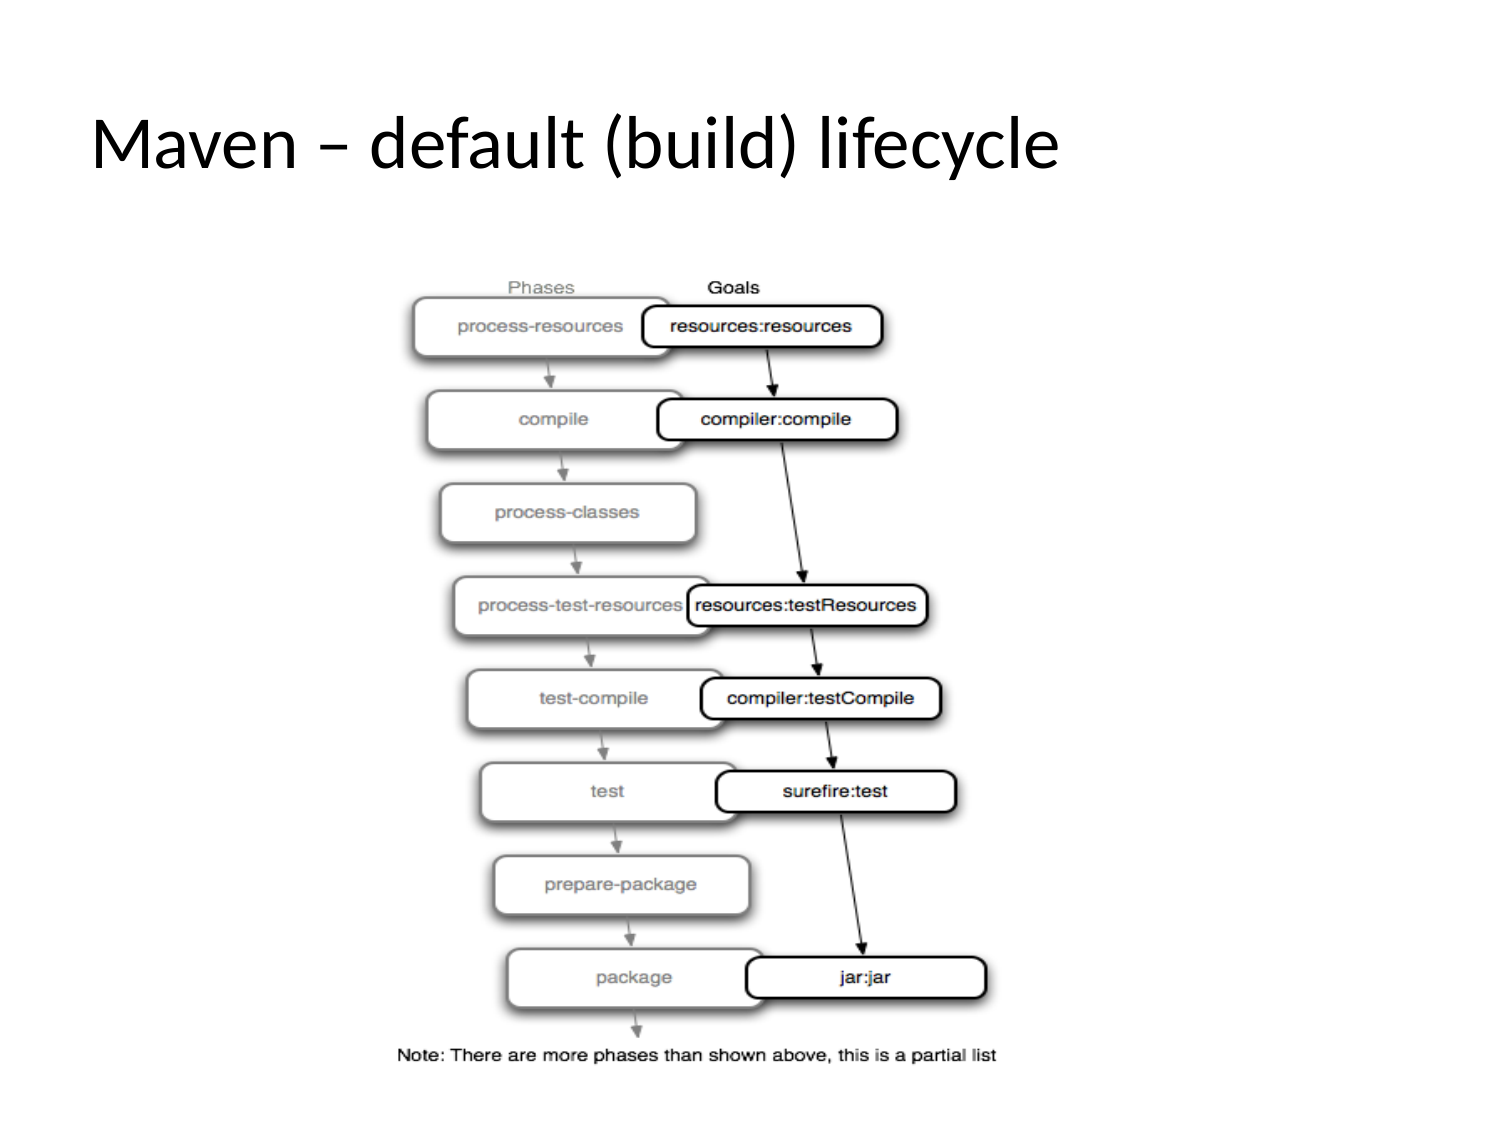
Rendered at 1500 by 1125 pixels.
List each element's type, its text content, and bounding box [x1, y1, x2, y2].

title Maven – default (build) lifecycle [75, 45, 1425, 233]
picture [372, 265, 1023, 1079]
